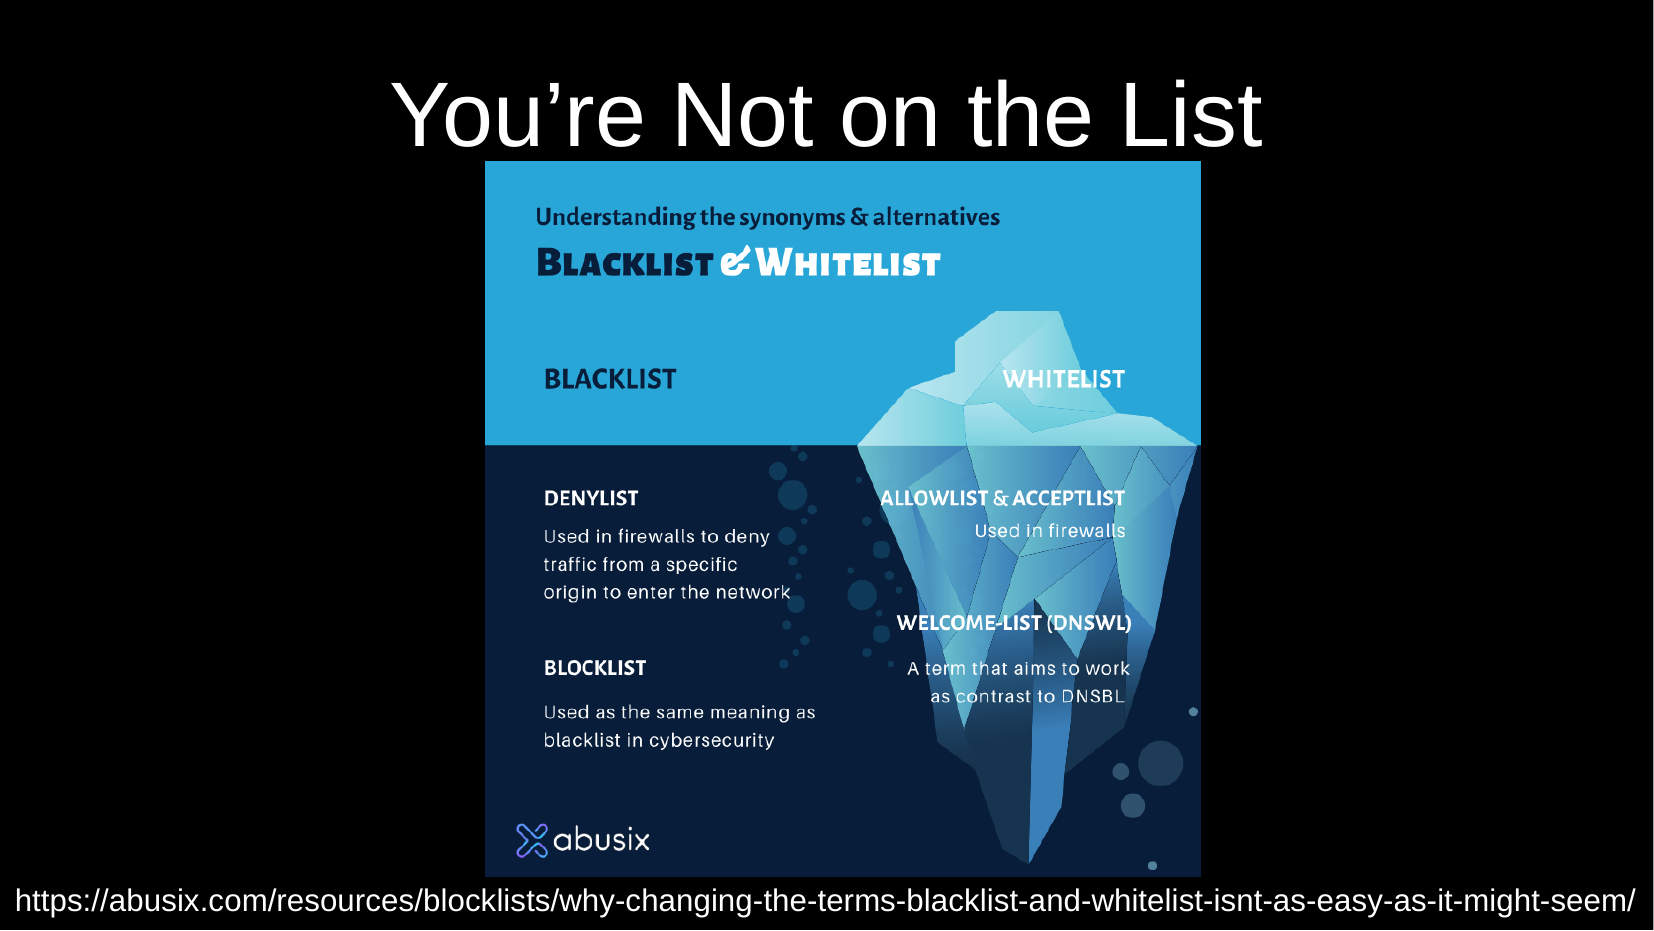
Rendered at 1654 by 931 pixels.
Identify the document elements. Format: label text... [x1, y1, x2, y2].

text_box https://abusix.com/resources/blocklists/why-changing-the-terms-blacklist-and-whitelist-isnt-as-easy-as-it-might-seem/ [0, 876, 1654, 931]
title You’re Not on the List [82, 37, 1571, 193]
picture [485, 161, 1201, 876]
